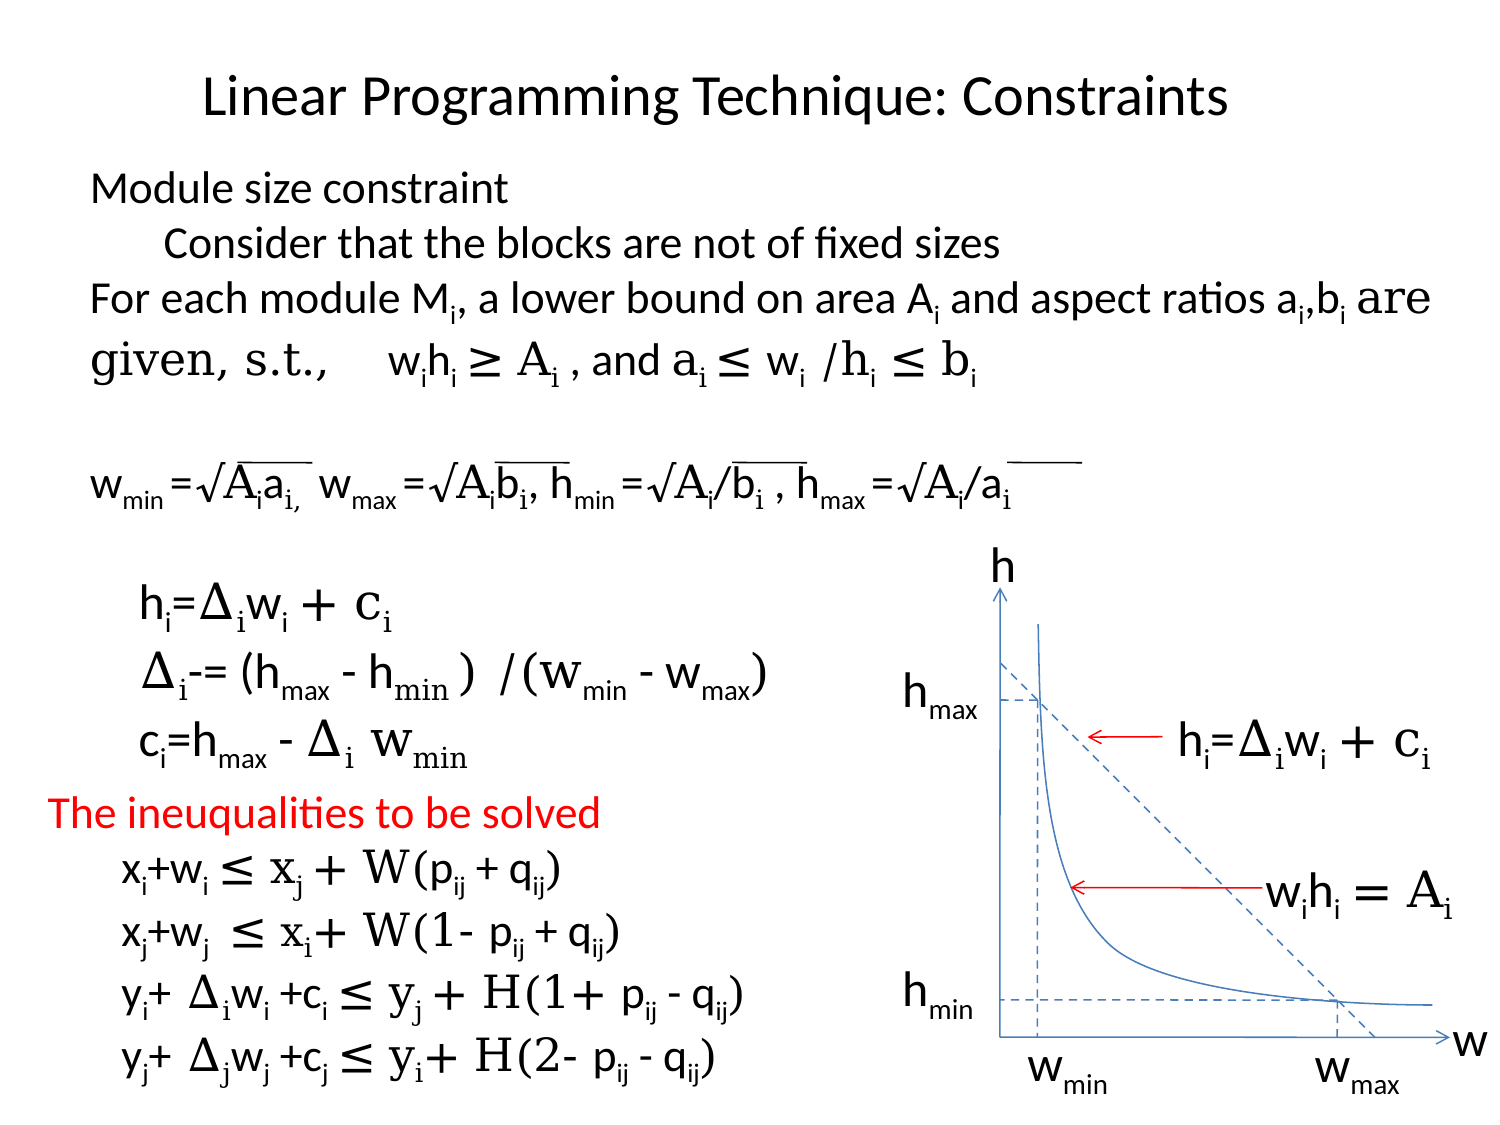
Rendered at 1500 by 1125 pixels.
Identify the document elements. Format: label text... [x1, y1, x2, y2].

text_box hi=Δiwi + ci Δi-= (hmax - hmin ) /(wmin - wmax) ci=hmax - Δi wmin [50, 562, 999, 783]
text_box wmax [1299, 1024, 1438, 1109]
text_box Module size constraint Consider that the blocks are not of fixed sizes For each module Mi, a lower bound on area Ai and aspect ratios ai,bi are given, s.t., wihi ≥ Ai , and ai ≤ wi /hi ≤ bi wmin =√Aiai, wmax =√Aibi, hmin =√Ai/bi , hmax =√Ai/ai [75, 149, 1463, 591]
text_box wihi = Ai [1250, 849, 1479, 934]
text_box hi=Δiwi + ci Δi-= (hmax - hmin ) /(wmin - wmax) ci=hmax - Δi wmin [1001, 562, 1438, 783]
text_box hmax [887, 649, 1025, 734]
text_box hi=Δiwi + ci [1162, 699, 1475, 783]
text_box hmin [887, 949, 1025, 1033]
text_box The ineuqualities to be solved xi+wi ≤ xj + W(pij + qij) xj+wj ≤ xi+ W(1- pij + qij) yi+ Δiwi +ci ≤ yj + H(1+ pij - qij) yj+ Δjwj +cj ≤ yi+ H(2- pij - qij) [32, 775, 851, 1096]
text_box wmin [1012, 1024, 1150, 1108]
text_box Linear Programming Technique: Constraints [187, 50, 1500, 135]
text_box h [974, 524, 1050, 600]
text_box w [1437, 999, 1500, 1075]
